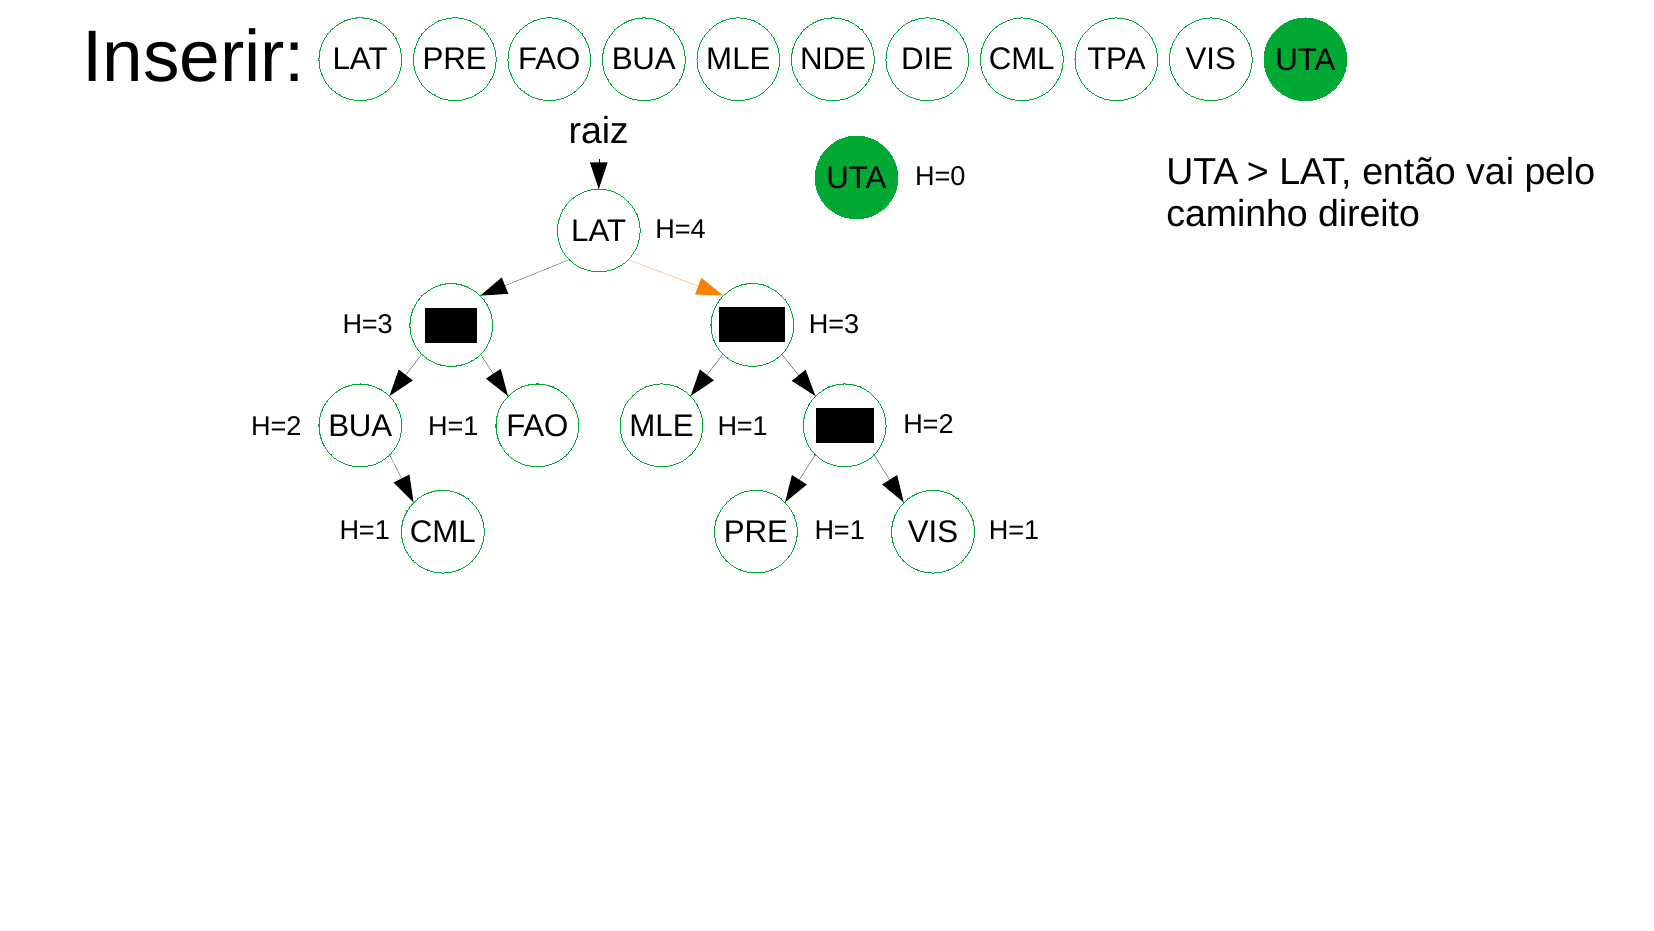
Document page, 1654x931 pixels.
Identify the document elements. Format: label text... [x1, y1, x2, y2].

text_box H=4 [640, 206, 721, 252]
text_box H=1 [413, 403, 494, 449]
text_box MLE [696, 17, 780, 101]
text_box BUA [602, 17, 686, 101]
text_box H=2 [236, 403, 317, 449]
text_box H=1 [702, 403, 783, 449]
text_box DIE [885, 17, 969, 101]
text_box NDE [791, 17, 875, 101]
text_box UTA [815, 136, 898, 219]
title Inserir: [82, 0, 319, 134]
text_box UTA [1264, 17, 1347, 101]
text_box MLE [620, 383, 702, 467]
text_box raiz [553, 102, 644, 160]
text_box FAO [496, 383, 579, 467]
text_box BUA [319, 384, 402, 467]
text_box H=3 [794, 301, 875, 347]
text_box H=1 [324, 507, 405, 553]
text_box TPA [803, 383, 887, 467]
text_box H=1 [799, 507, 880, 553]
text_box VIS [1169, 17, 1253, 101]
text_box H=0 [900, 153, 981, 199]
text_box LAT [318, 17, 402, 101]
text_box UTA > LAT, então vai pelo caminho direito [1151, 142, 1610, 242]
text_box H=1 [974, 507, 1055, 553]
text_box PRE [413, 17, 497, 101]
text_box DIE [409, 283, 493, 367]
text_box CML [980, 17, 1064, 101]
text_box VIS [891, 490, 975, 574]
text_box H=3 [327, 301, 408, 347]
text_box CML [401, 490, 485, 574]
text_box TPA [1074, 17, 1158, 101]
text_box H=2 [888, 401, 969, 447]
text_box PRE [714, 490, 798, 573]
text_box LAT [557, 189, 640, 272]
text_box FAO [507, 17, 591, 101]
text_box NDE [711, 283, 794, 367]
